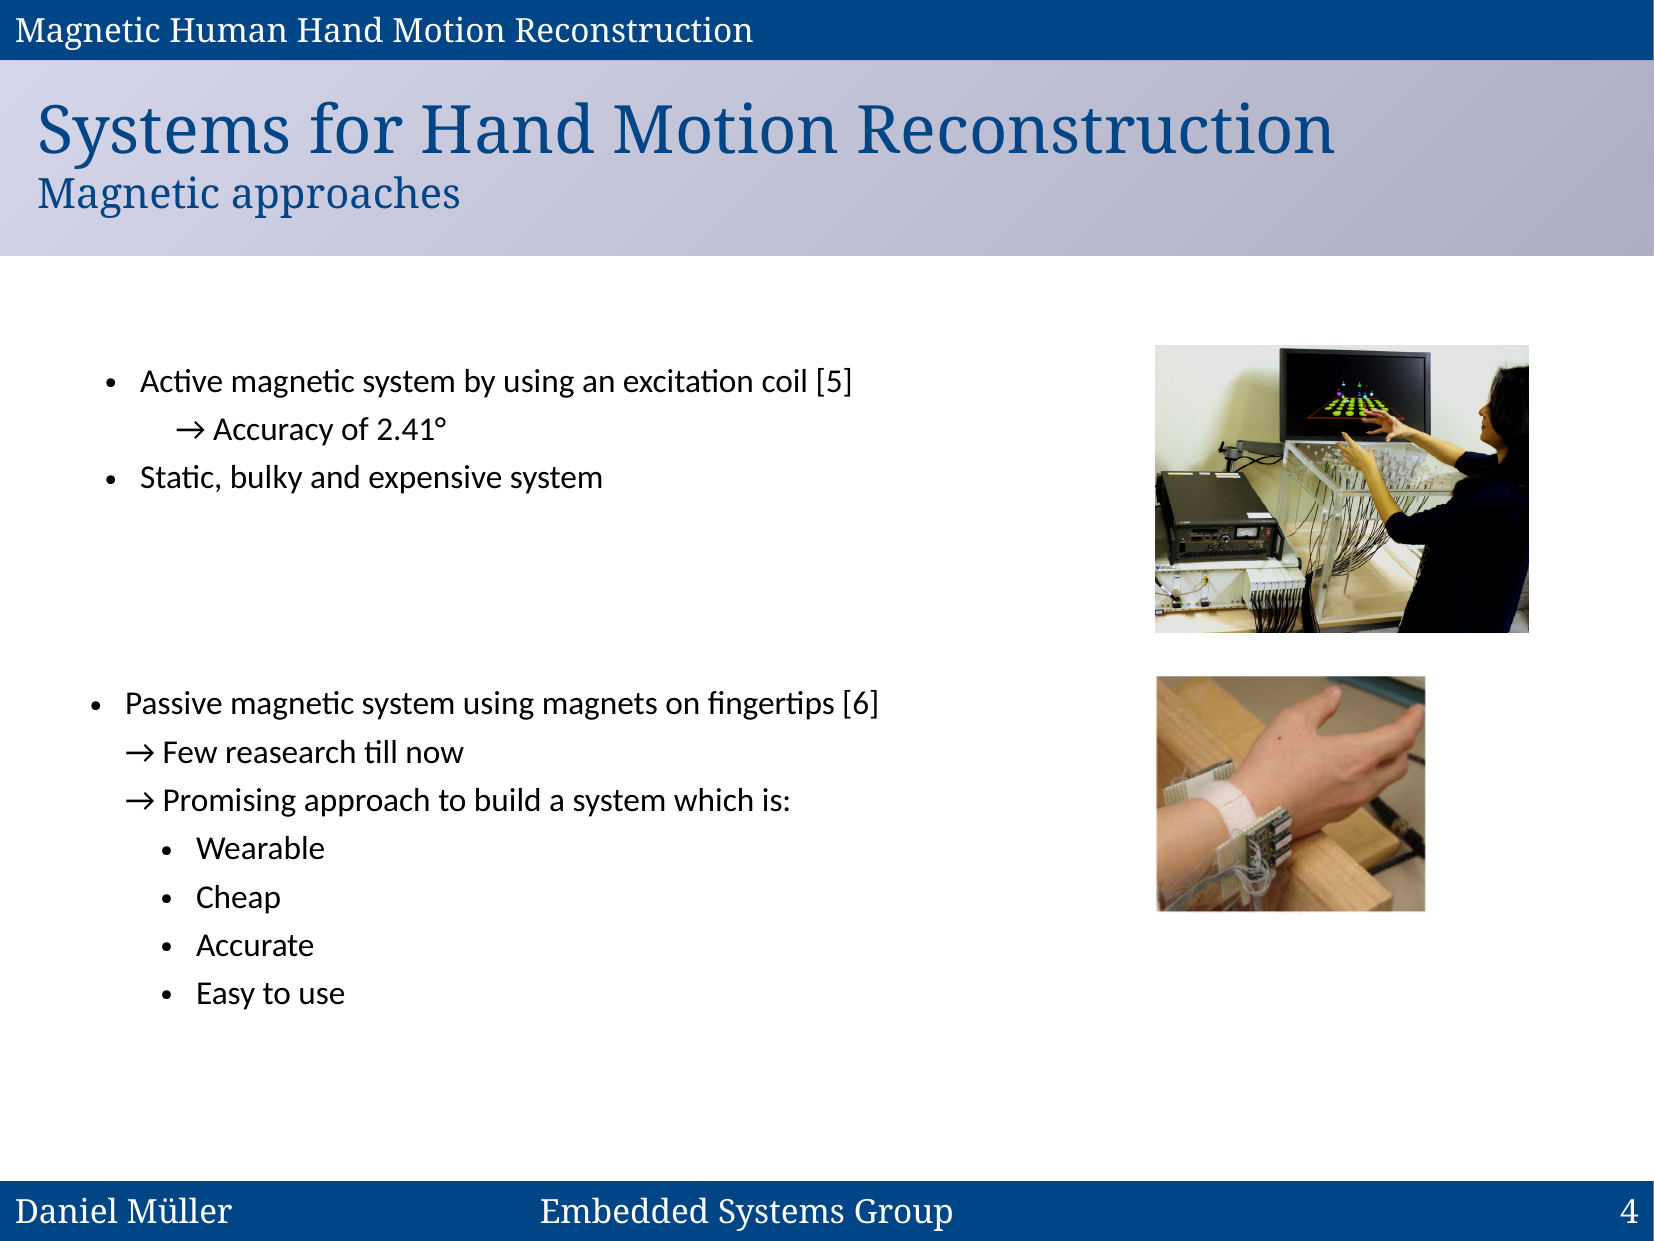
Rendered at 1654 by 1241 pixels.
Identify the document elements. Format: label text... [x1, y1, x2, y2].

text_box Active magnetic system by using an excitation coil [5] → Accuracy of 2.41° Static, bulky and expensive system [90, 360, 1126, 522]
picture [1155, 344, 1529, 633]
title Systems for Hand Motion Reconstruction Magnetic approaches [37, 47, 1411, 256]
text_box Passive magnetic system using magnets on fingertips [6] → Few reasearch till now → Promising approach to build a system which is: Wearable Cheap Accurate Easy to use [75, 682, 1111, 1115]
picture [1155, 674, 1428, 916]
